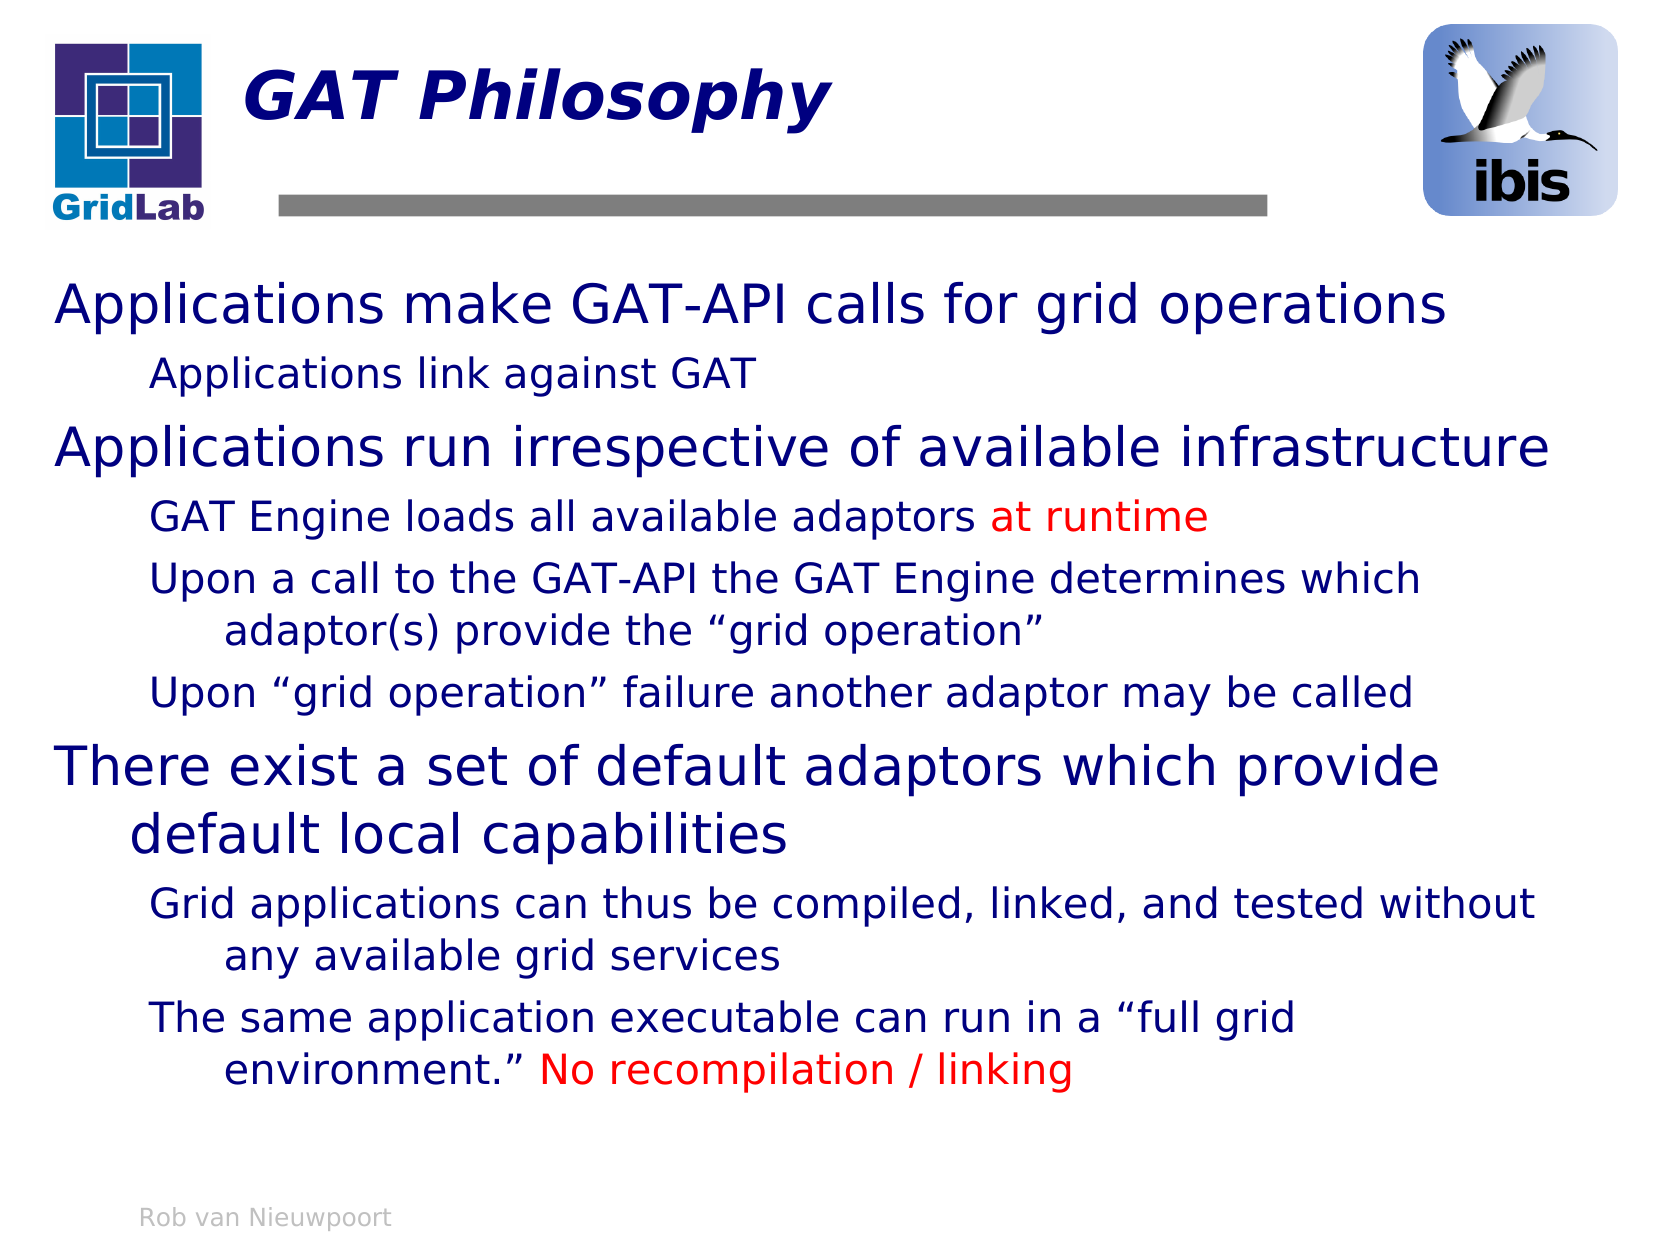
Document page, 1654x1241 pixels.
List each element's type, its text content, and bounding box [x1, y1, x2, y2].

title GAT Philosophy [243, 0, 1280, 187]
picture [1423, 24, 1618, 216]
list Applications make GAT-API calls for grid operations Applications link against GAT Applications run irrespective of available infrastructure GAT Engine loads all available adaptors at runtime Upon a call to the GAT-API the GAT Engine determines which adaptor(s) provide the “grid operation” Upon “grid operation” failure another adaptor may be called There exist a set of default adaptors which provide default local capabilities Grid applications can thus be compiled, linked, and tested without any available grid services The same application executable can run in a “full grid environment.” No recompilation / linking [55, 268, 1599, 1158]
picture [45, 34, 211, 230]
